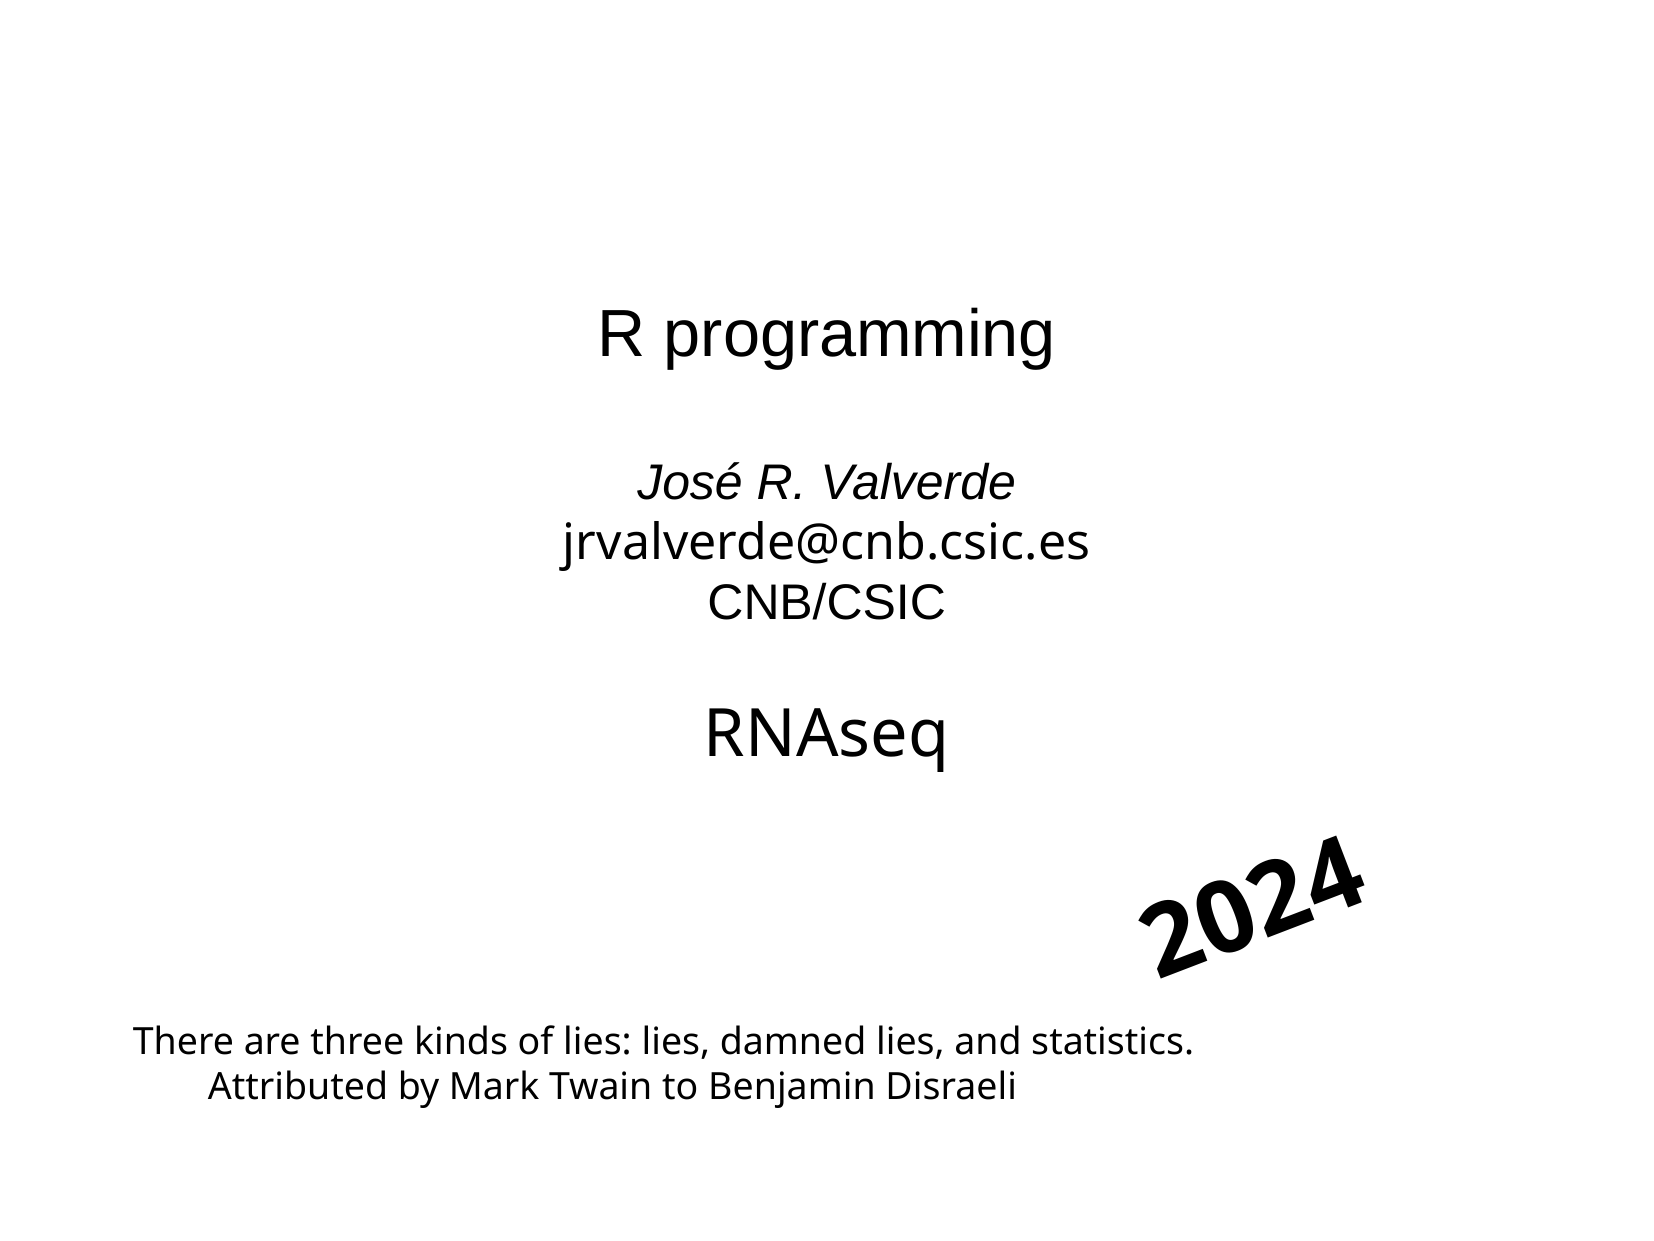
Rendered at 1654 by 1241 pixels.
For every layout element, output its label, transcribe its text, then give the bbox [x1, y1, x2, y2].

text_box There are three kinds of lies: lies, damned lies, and statistics. Attributed by Mark Twain to Benjamin Disraeli [118, 1009, 1418, 1182]
text_box R programming José R. Valverde jrvalverde@cnb.csic.es CNB/CSIC RNAseq [82, 49, 1571, 1010]
text_box 2024 [1105, 775, 1434, 994]
